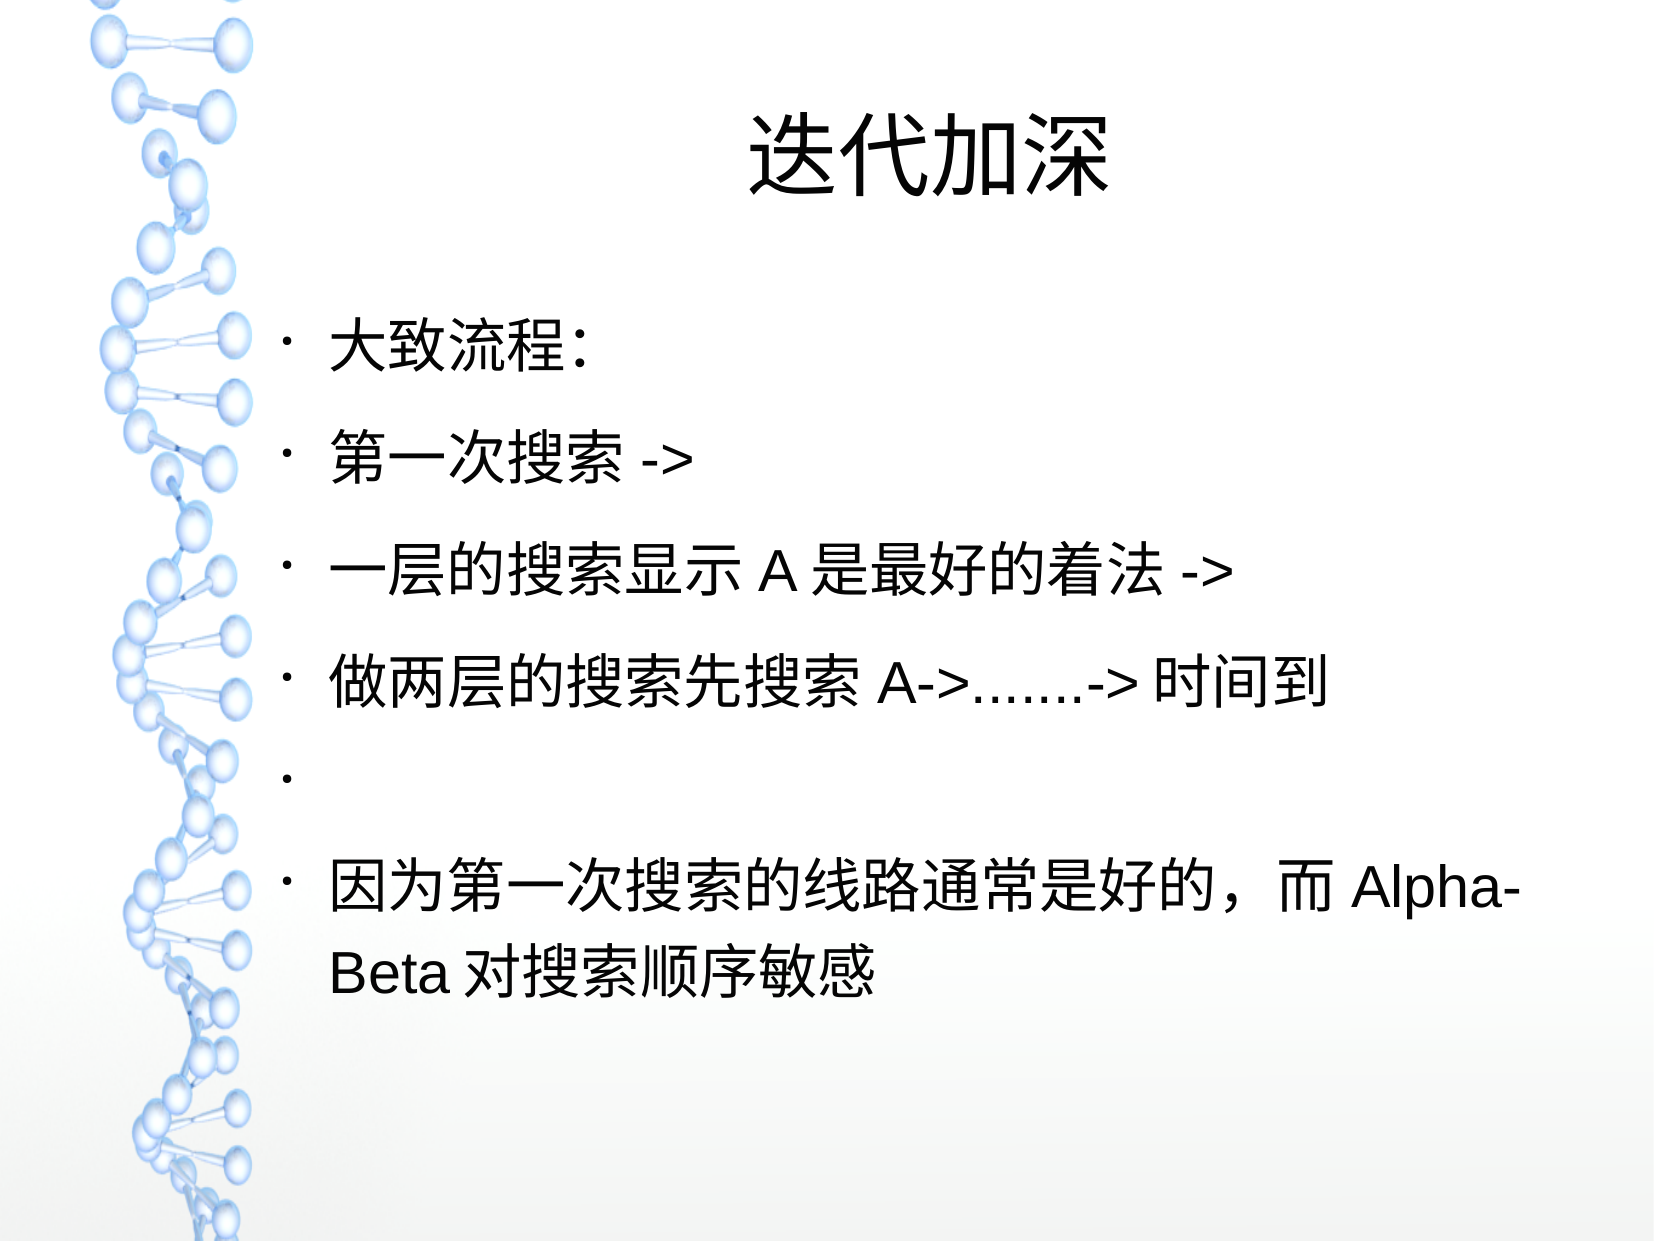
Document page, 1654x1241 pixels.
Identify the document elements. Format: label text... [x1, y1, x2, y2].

list 大致流程： 第一次搜索-> 一层的搜索显示A是最好的着法-> 做两层的搜索先搜索A->.......->时间到 因为第一次搜索的线路通常是好的，而Alpha-Beta对搜索顺序敏感 [265, 299, 1595, 1019]
picture [0, 0, 1654, 1241]
title 迭代加深 [265, 47, 1595, 252]
